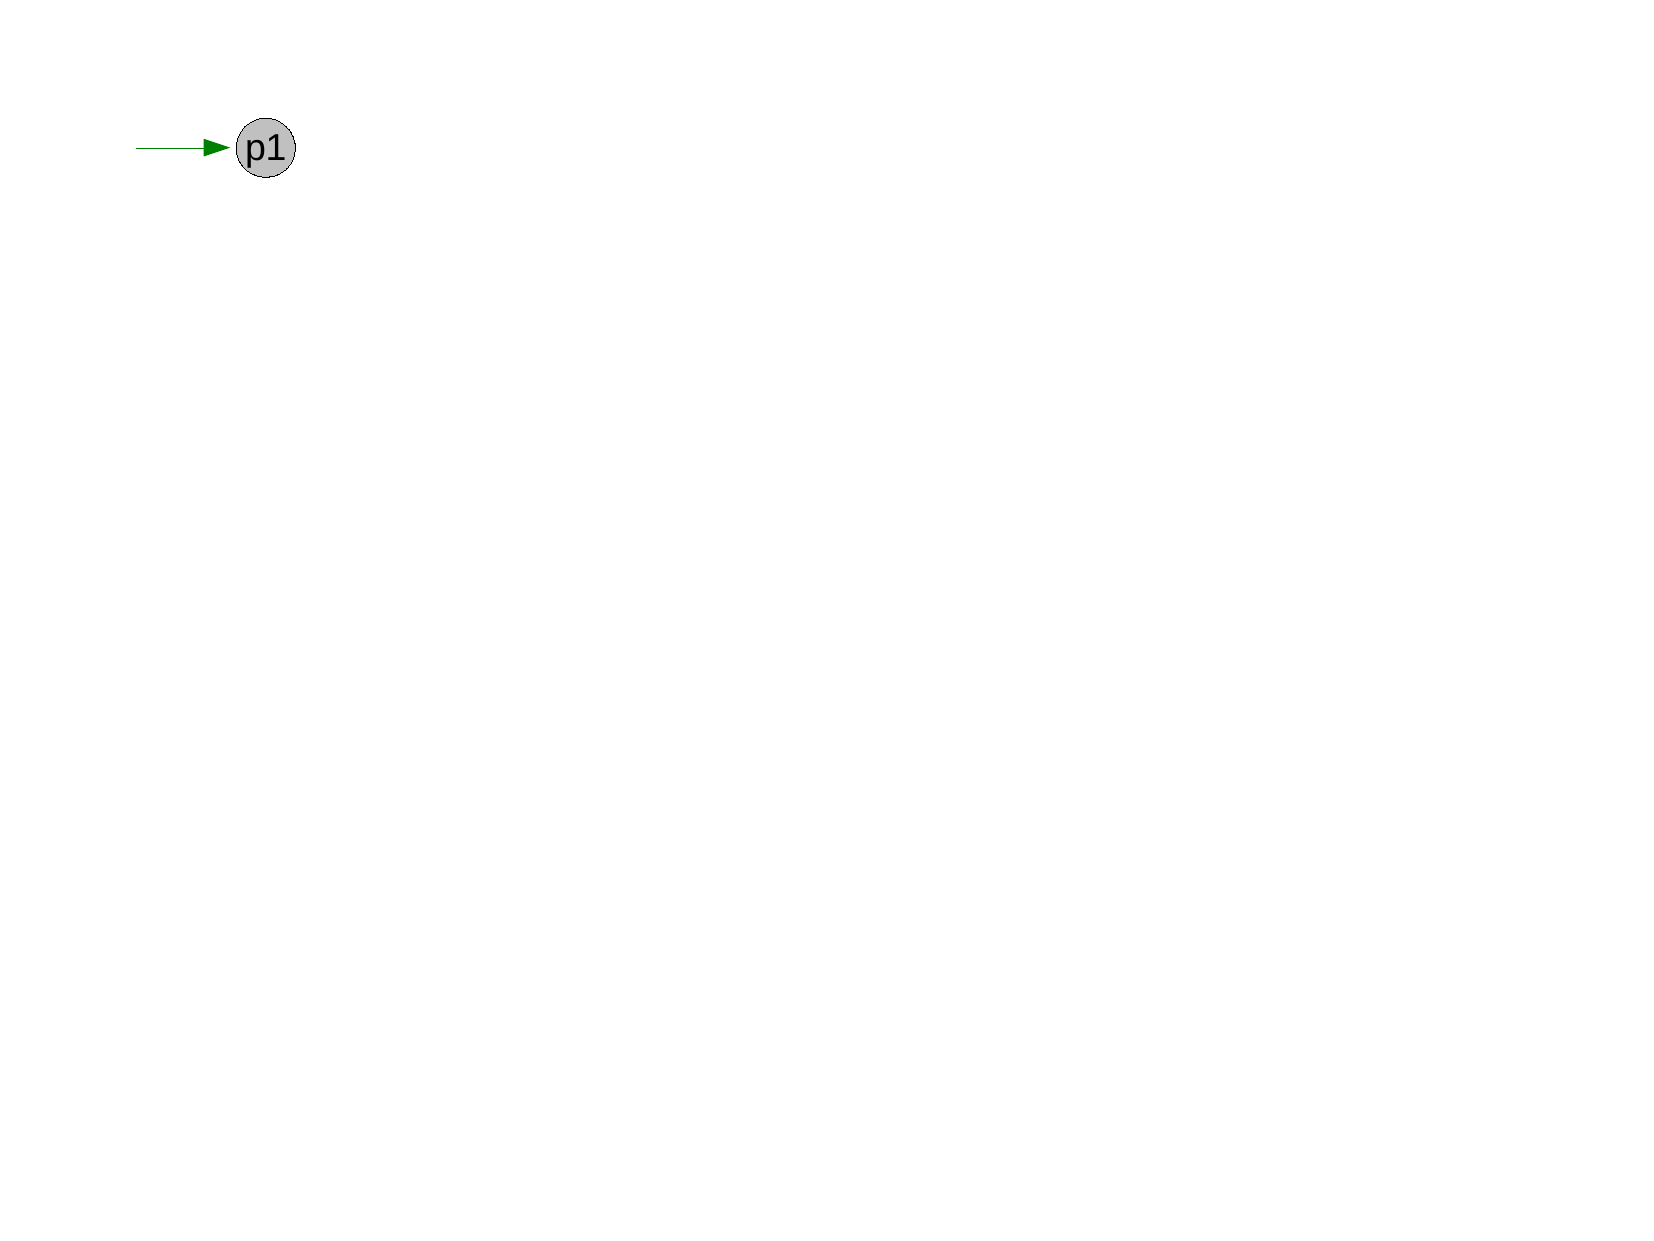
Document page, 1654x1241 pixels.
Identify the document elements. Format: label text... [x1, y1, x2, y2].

text_box p1 [236, 118, 296, 178]
